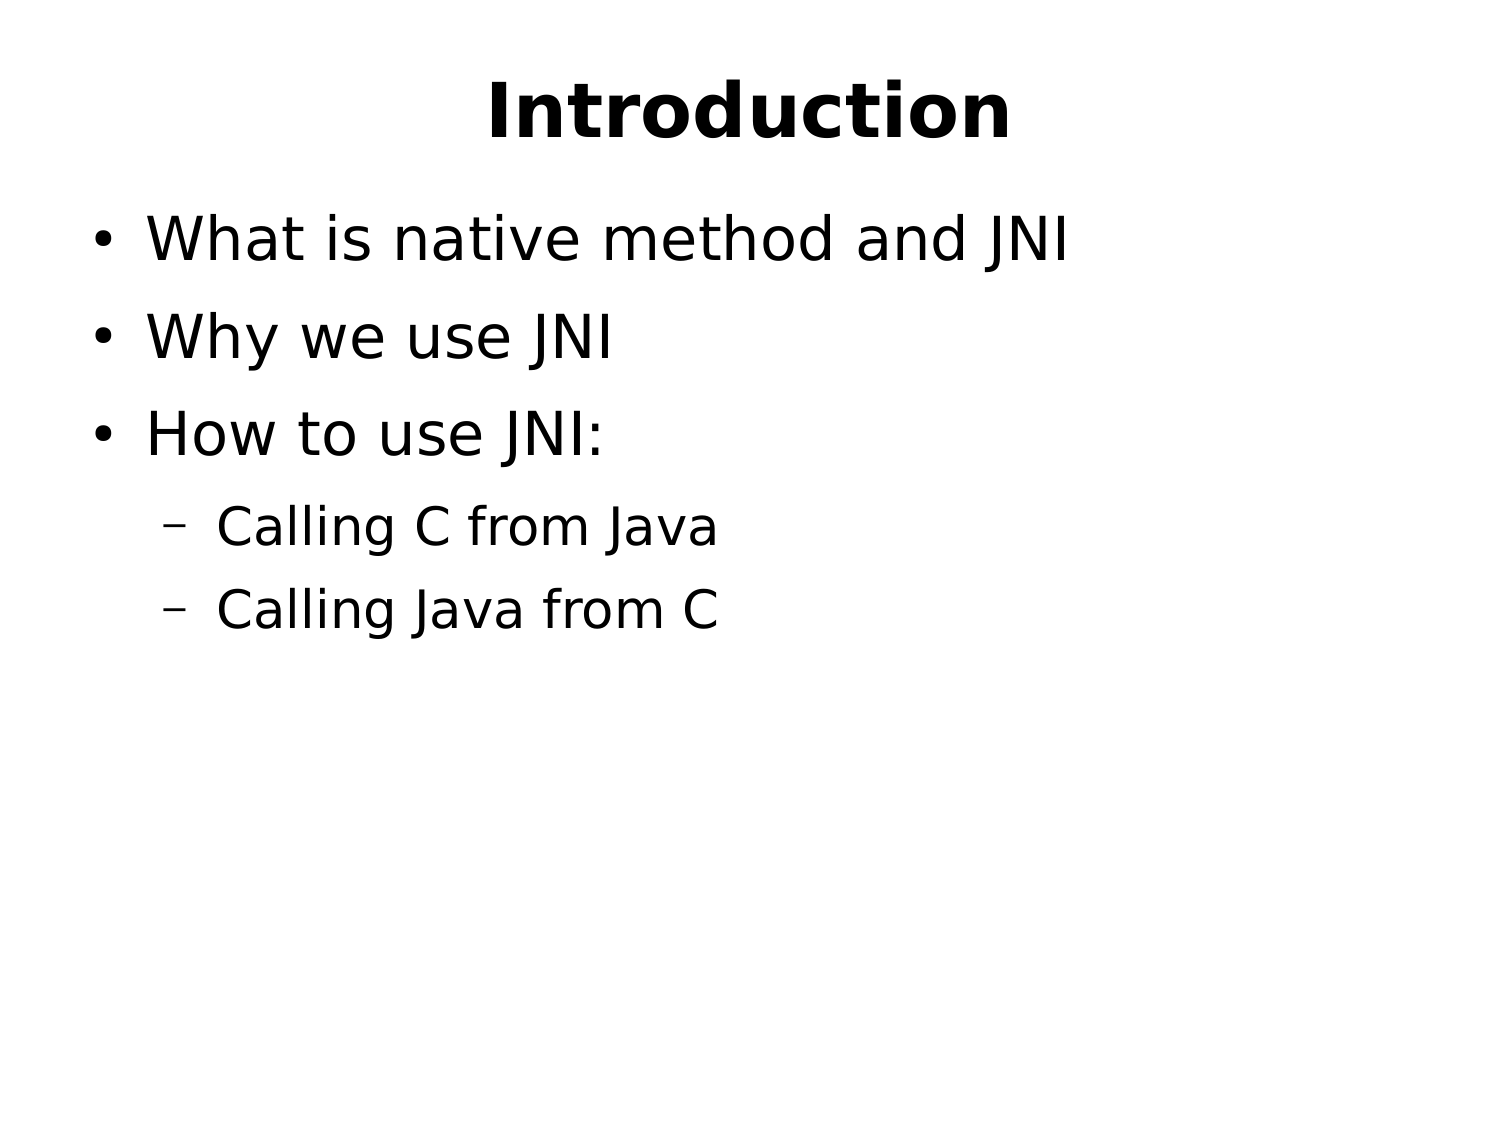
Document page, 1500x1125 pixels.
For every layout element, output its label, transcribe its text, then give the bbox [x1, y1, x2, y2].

title Introduction [75, 44, 1425, 177]
list What is native method and JNI Why we use JNI How to use JNI: Calling C from Java Calling Java from C [75, 204, 1395, 1075]
